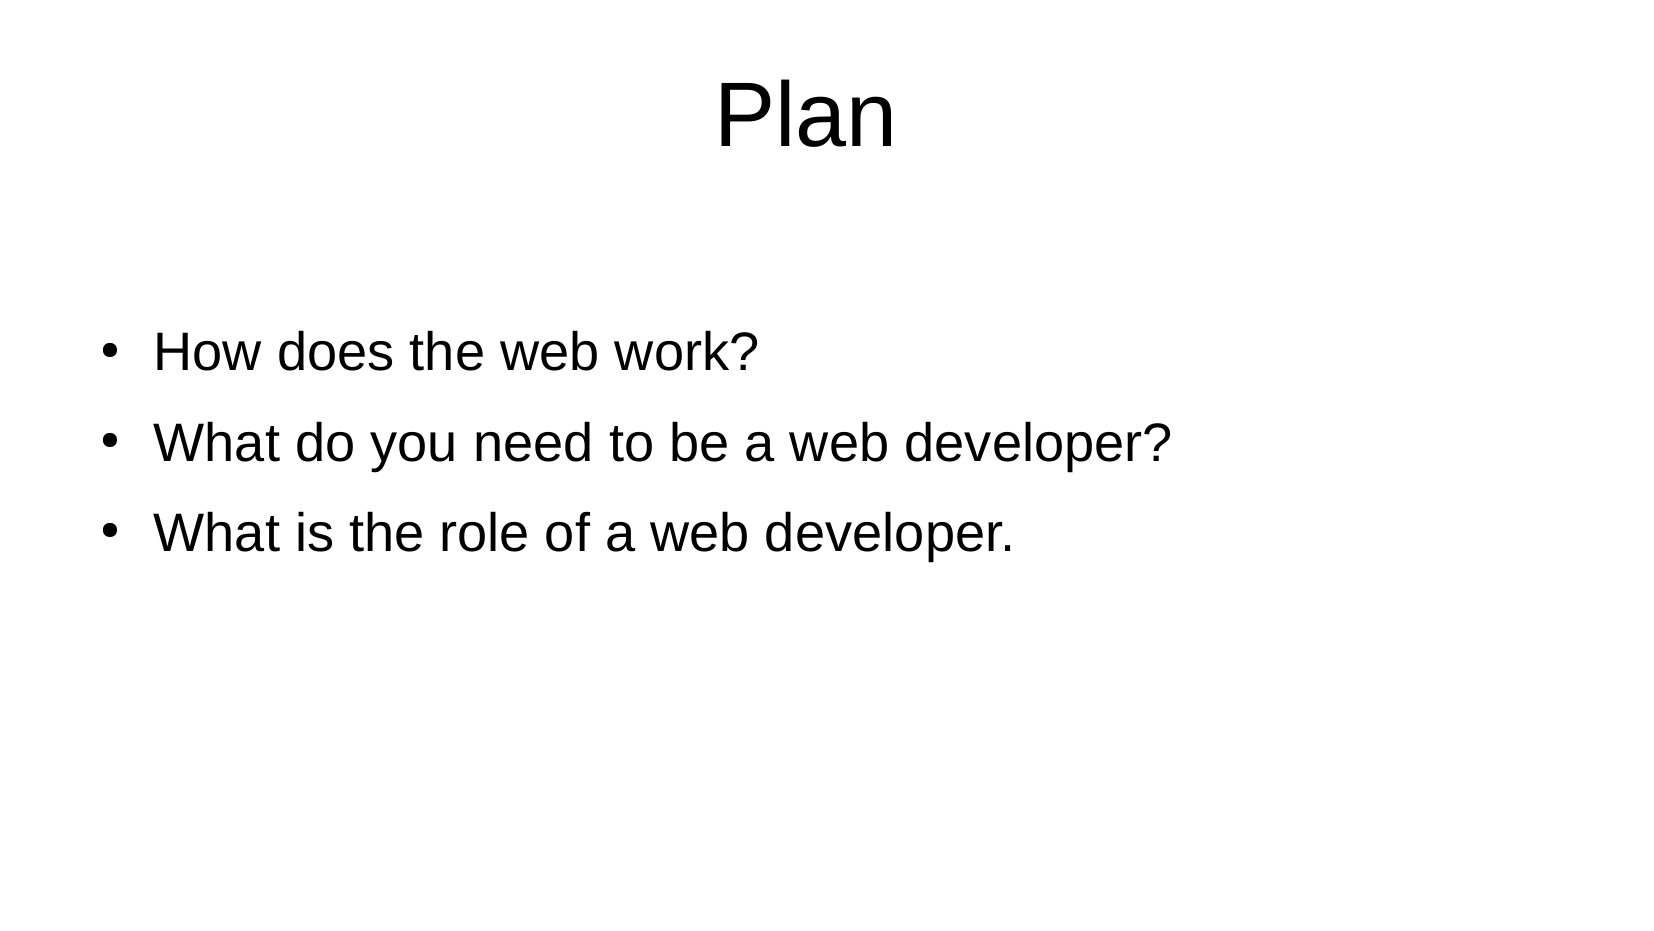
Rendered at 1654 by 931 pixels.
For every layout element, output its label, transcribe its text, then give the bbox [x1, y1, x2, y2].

list How does the web work? What do you need to be a web developer? What is the role of a web developer. [82, 217, 1571, 758]
title Plan [82, 37, 1571, 193]
